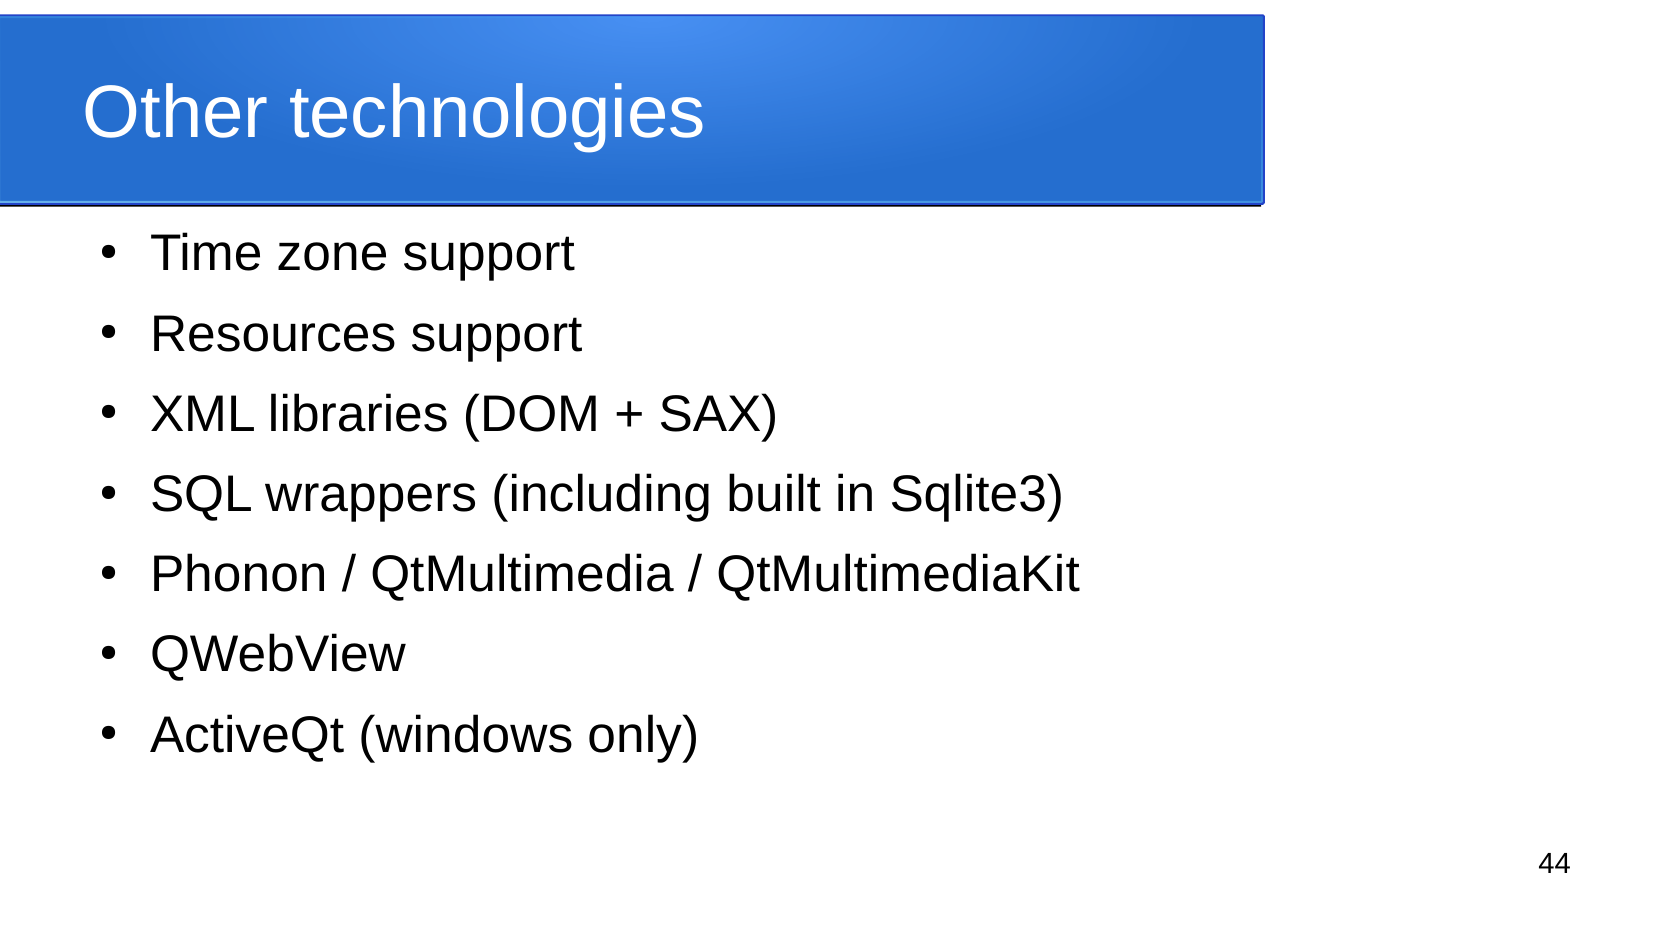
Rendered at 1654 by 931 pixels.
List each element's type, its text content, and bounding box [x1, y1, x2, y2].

title Other technologies [82, 35, 1235, 189]
list Time zone support Resources support XML libraries (DOM + SAX) SQL wrappers (including built in Sqlite3) Phonon / QtMultimedia / QtMultimediaKit QWebView ActiveQt (windows only) [82, 224, 1571, 764]
